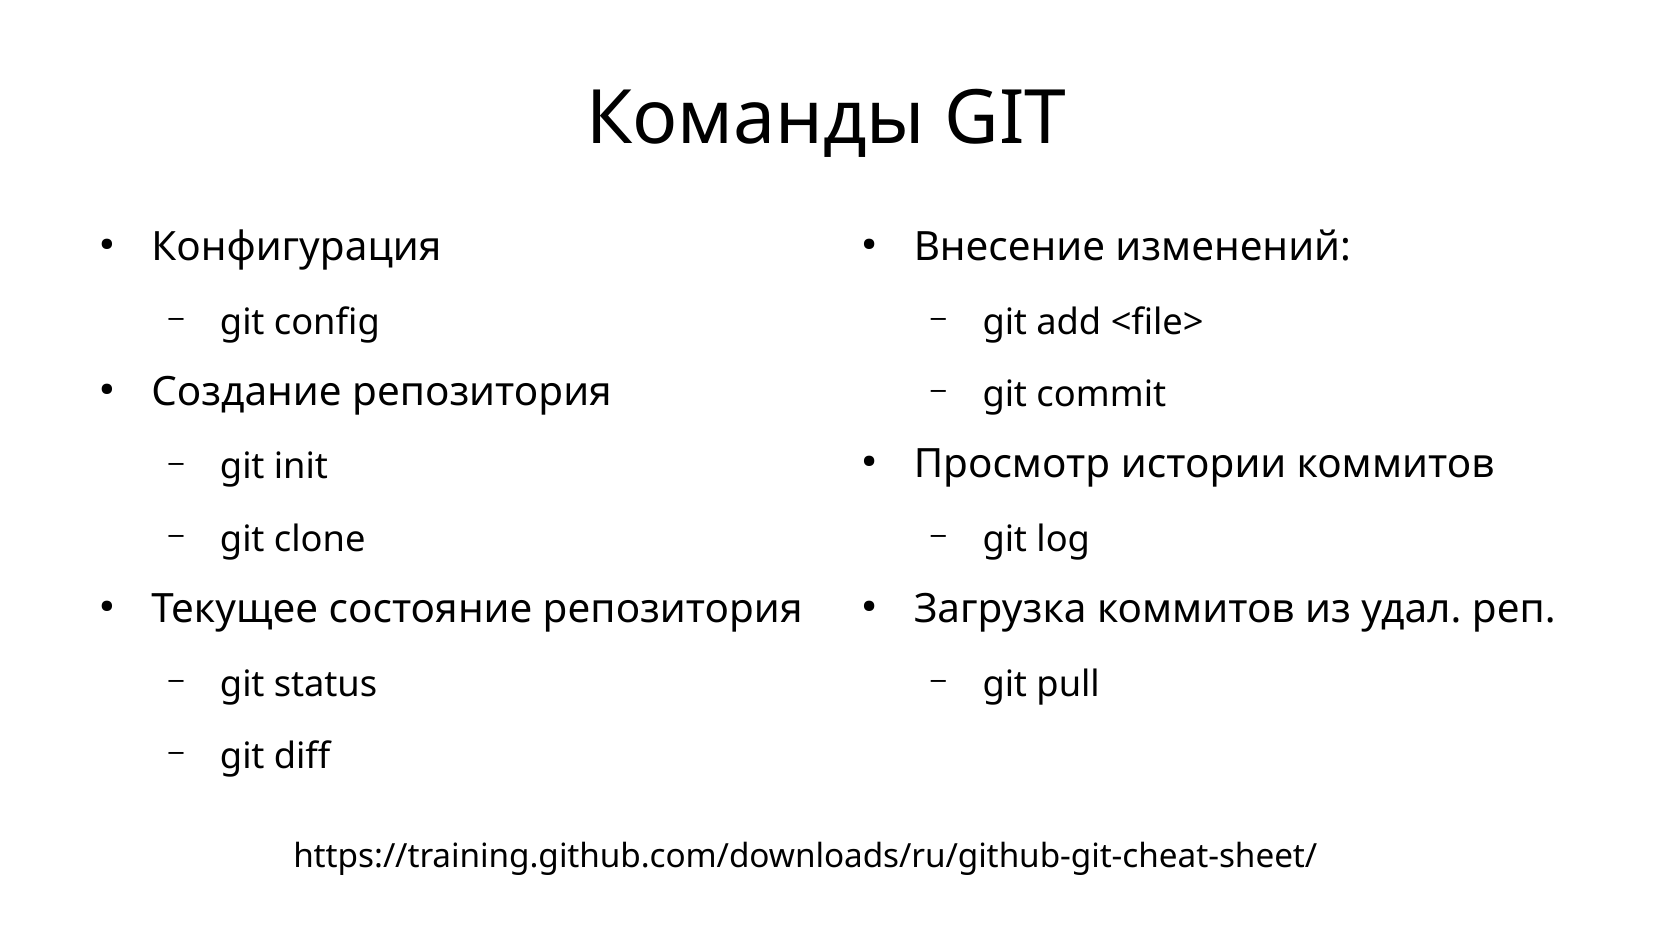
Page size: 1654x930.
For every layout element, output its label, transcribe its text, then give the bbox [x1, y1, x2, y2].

list Конфигурация git config Создание репозитория git init git clone Текущее состояние репозитория git status git diff [82, 217, 809, 788]
title Команды GIT [82, 37, 1571, 193]
list Внесение изменений: git add <file> git commit Просмотр истории коммитов git log Загрузка коммитов из удал. реп. git pull [844, 217, 1571, 751]
text_box https://training.github.com/downloads/ru/github-git-cheat-sheet/ [112, 825, 1501, 882]
